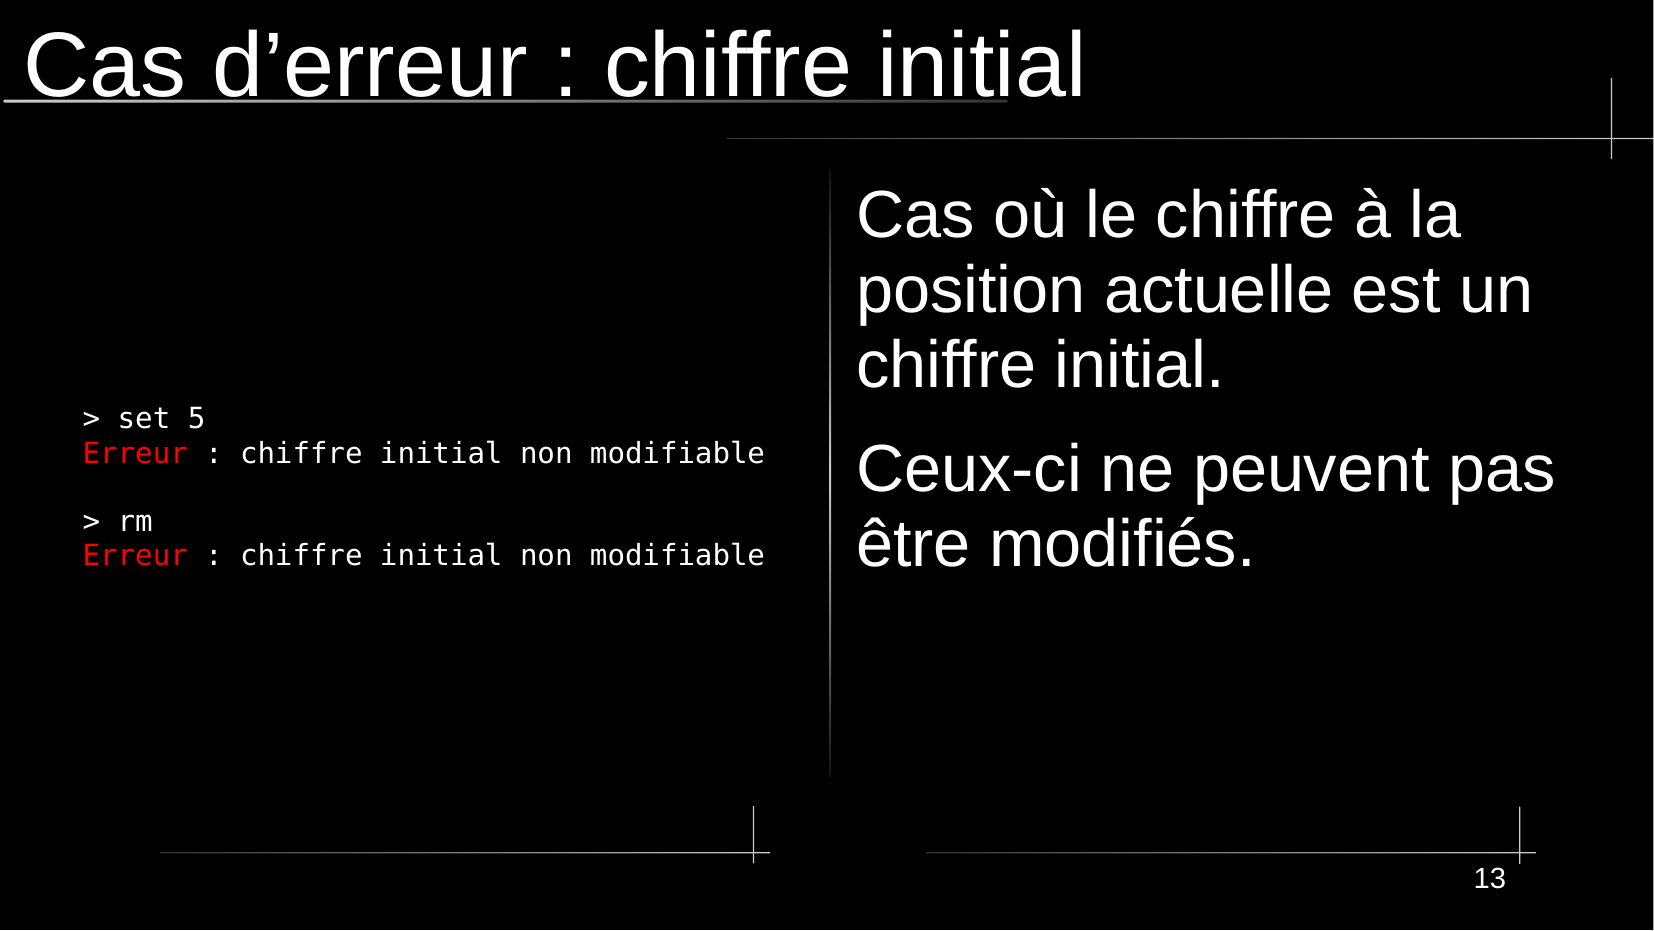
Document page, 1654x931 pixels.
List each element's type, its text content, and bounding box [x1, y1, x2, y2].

title Cas d’erreur : chiffre initial [23, 11, 1589, 119]
list Cas où le chiffre à la position actuelle est un chiffre initial. Ceux-ci ne peuvent pas être modifiés. [856, 177, 1572, 827]
list > set 5 Erreur : chiffre initial non modifiable > rm Erreur : chiffre initial non modifiable [82, 147, 798, 827]
